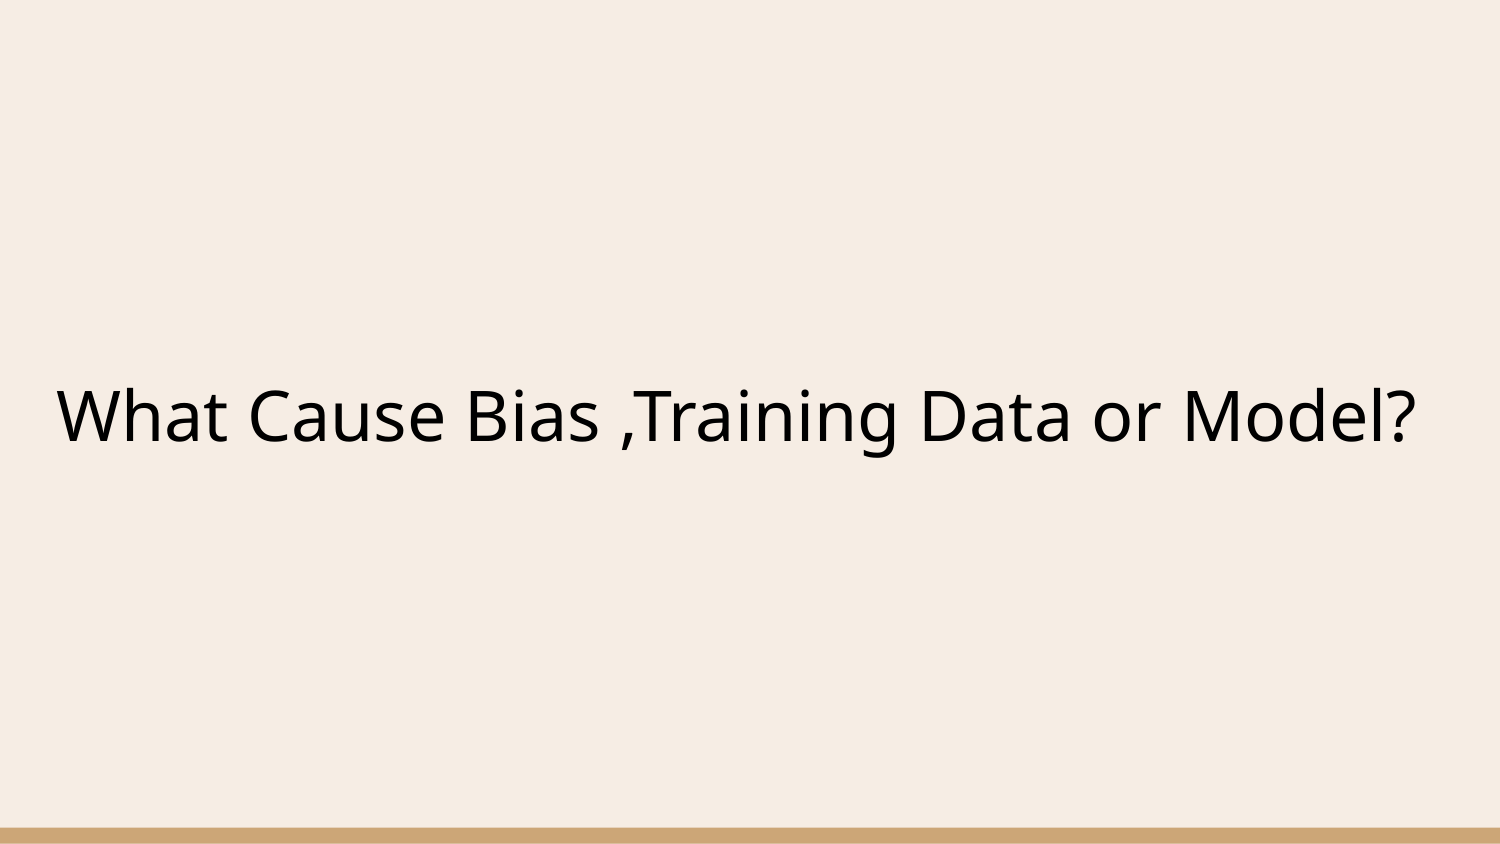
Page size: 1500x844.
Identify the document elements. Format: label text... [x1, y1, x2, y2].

title What Cause Bias ,Training Data or Model? [41, 334, 1439, 471]
